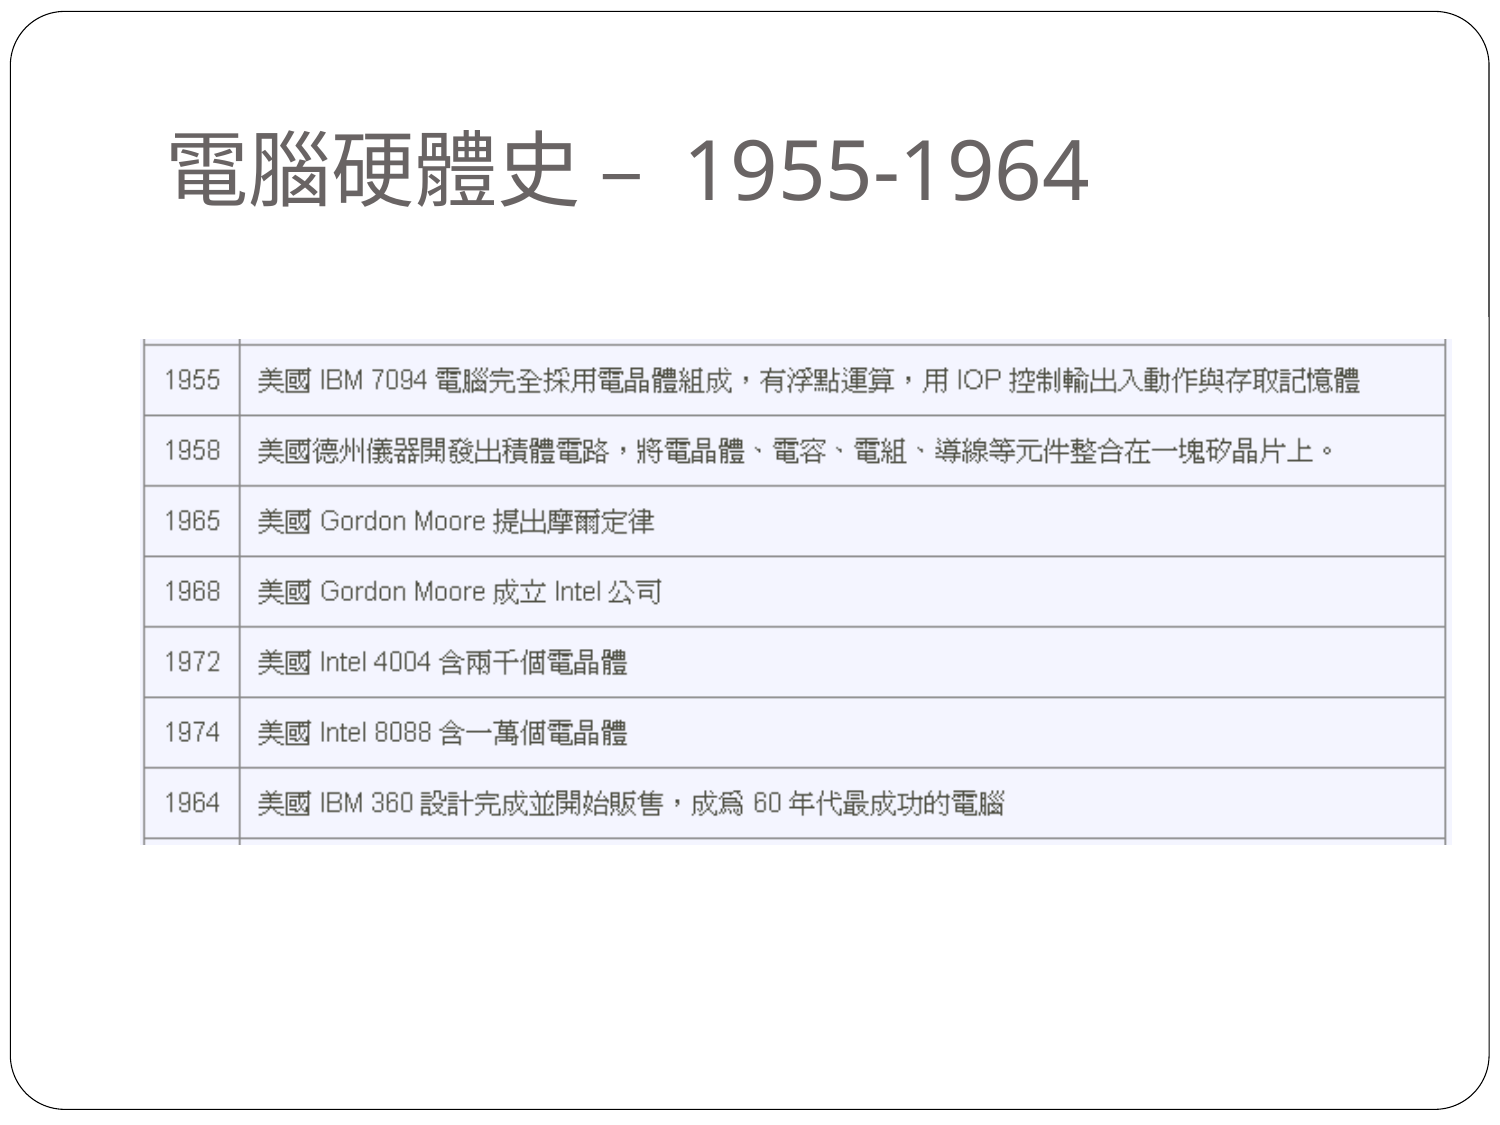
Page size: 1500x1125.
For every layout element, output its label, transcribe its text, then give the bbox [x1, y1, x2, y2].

text_box [140, 339, 1452, 845]
title 電腦硬體史 – 1955-1964 [150, 44, 1426, 233]
